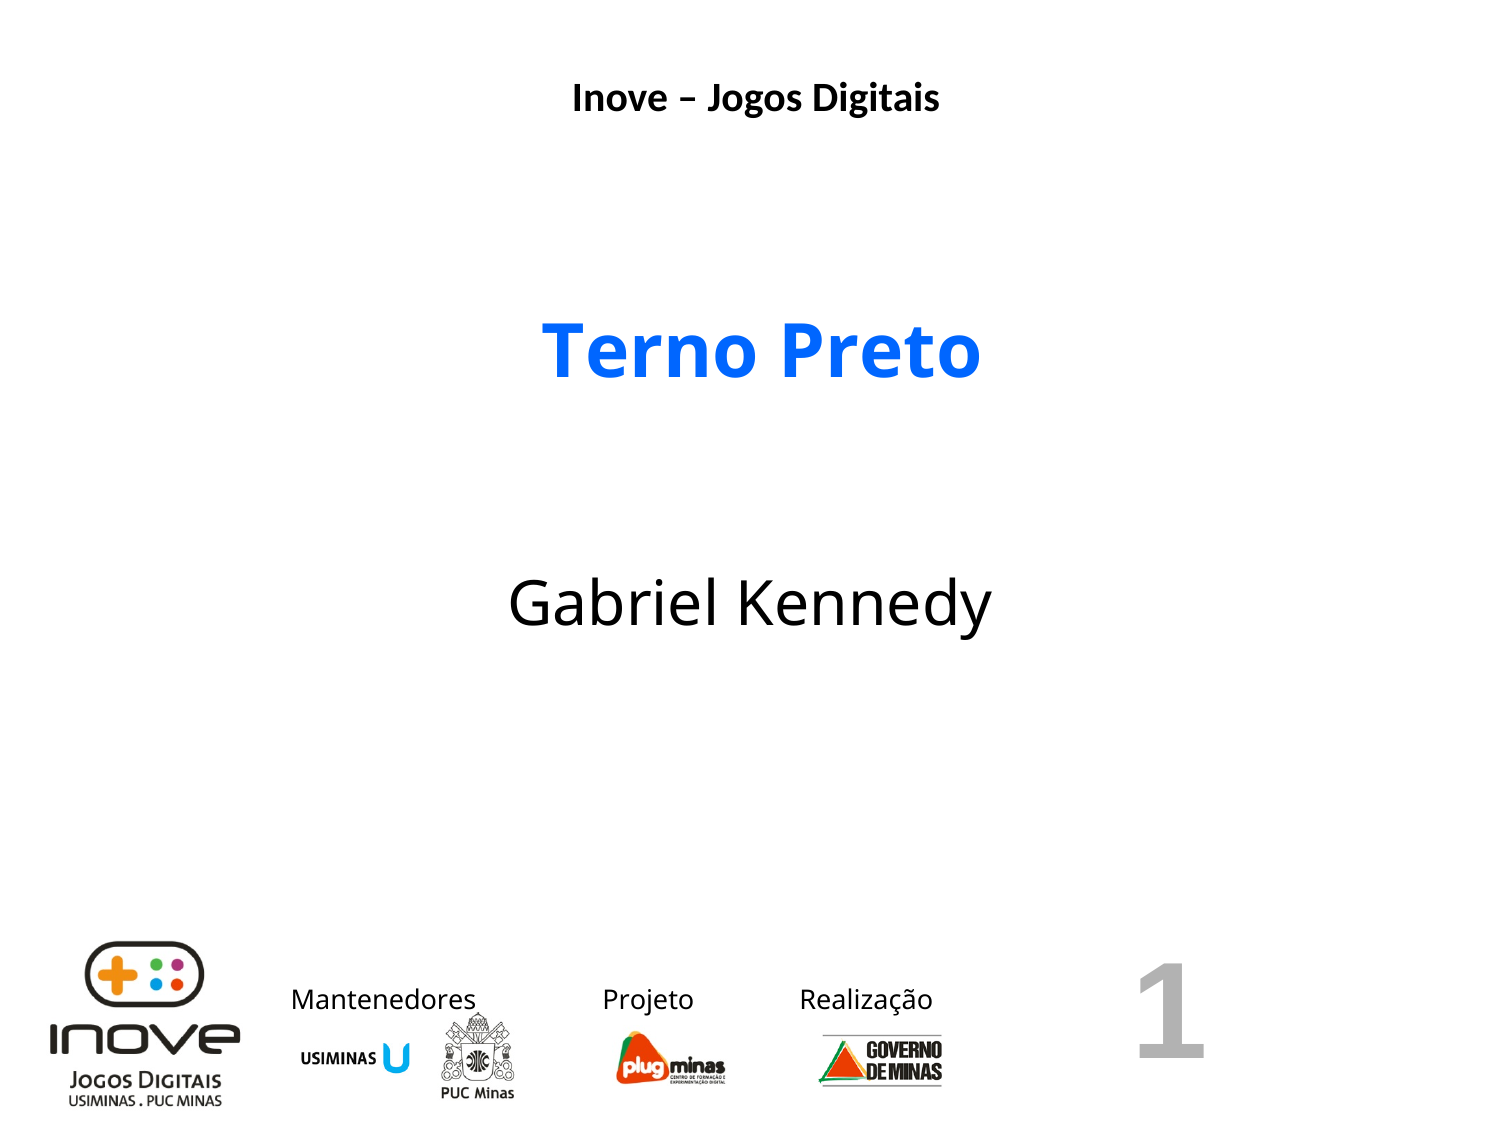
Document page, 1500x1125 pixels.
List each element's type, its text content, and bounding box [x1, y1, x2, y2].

picture [612, 1025, 730, 1086]
picture [437, 1012, 518, 1101]
list Gabriel Kennedy [275, 562, 1226, 975]
picture [812, 1025, 952, 1097]
text_box Mantenedores Projeto Realização [275, 975, 1500, 1024]
title Terno Preto [87, 249, 1438, 446]
picture [300, 1037, 410, 1076]
text_box Inove – Jogos Digitais [300, 62, 1213, 129]
